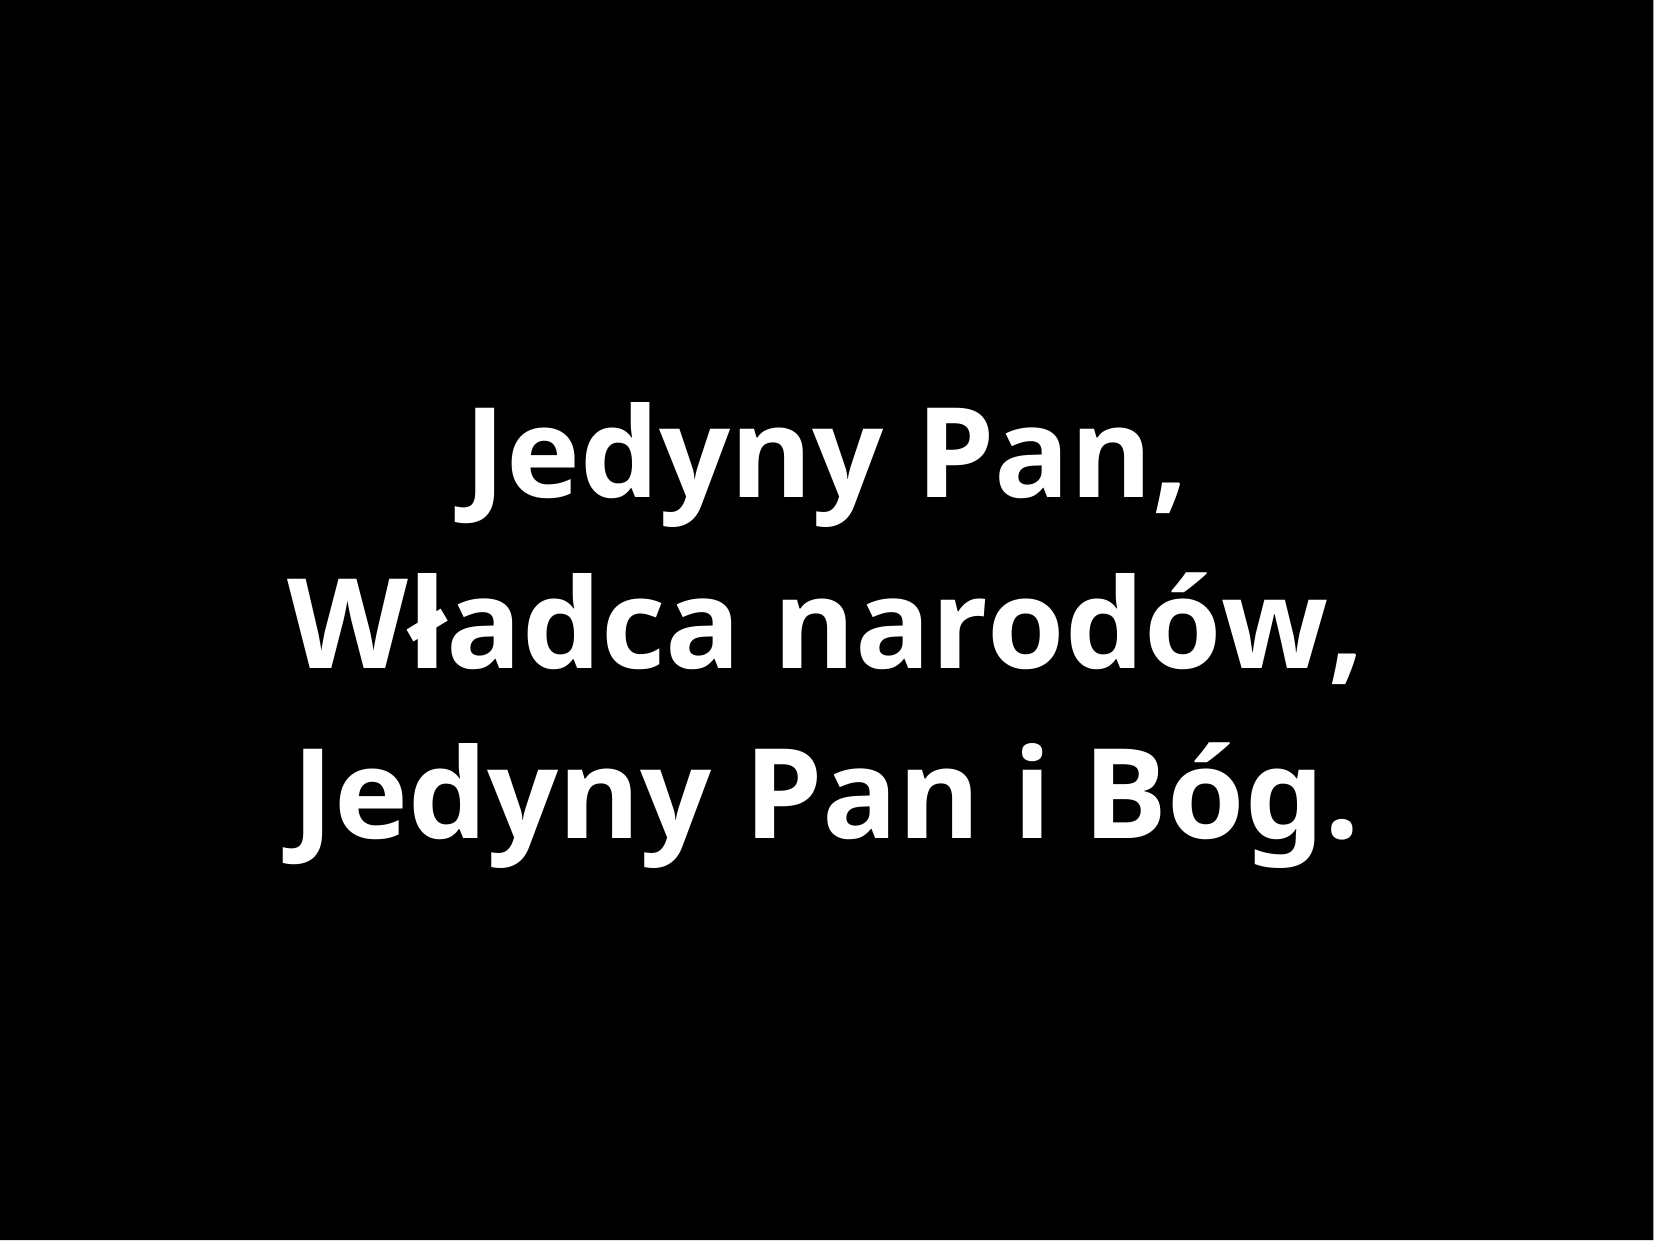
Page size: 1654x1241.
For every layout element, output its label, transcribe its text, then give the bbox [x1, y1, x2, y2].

title Jedyny Pan, Władca narodów, Jedyny Pan i Bóg. [0, 0, 1654, 1241]
